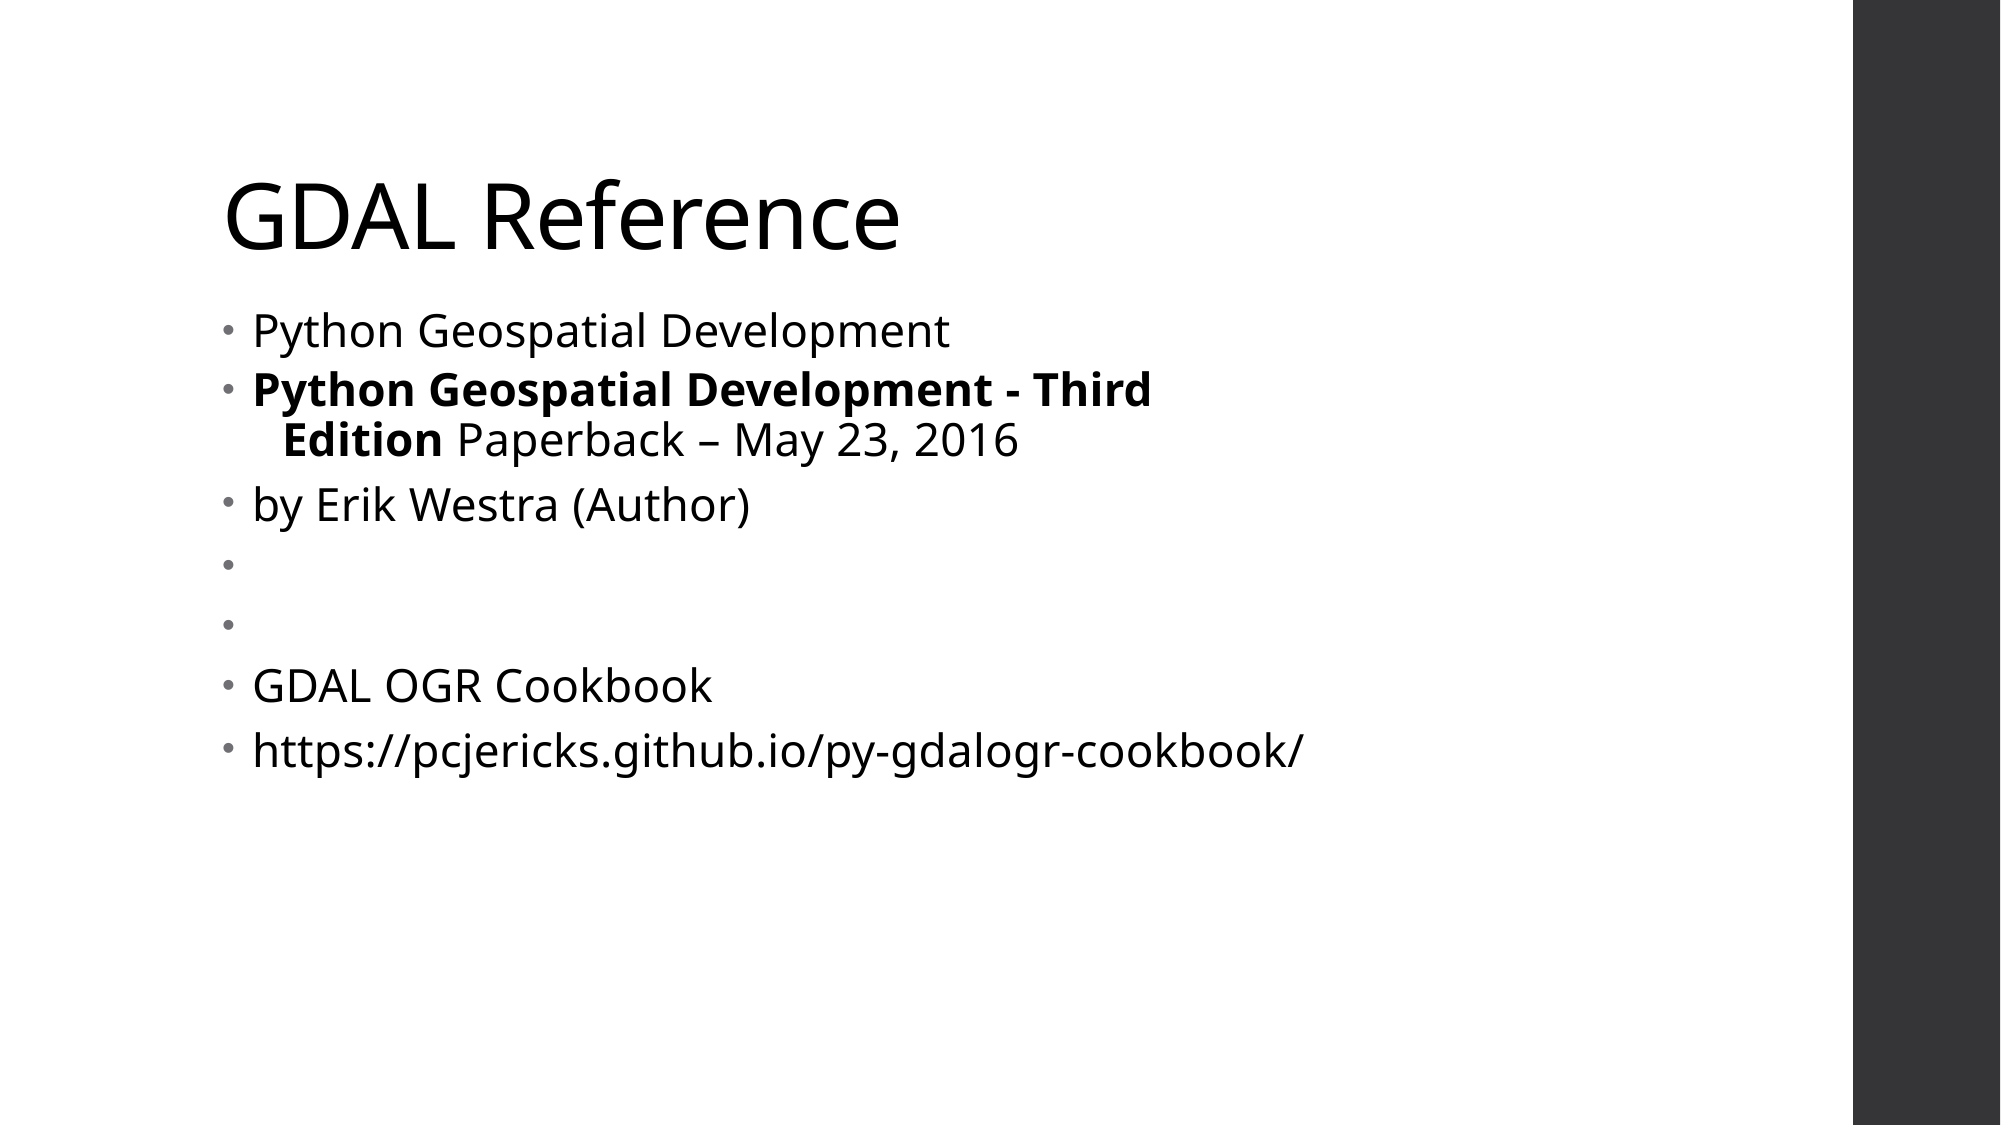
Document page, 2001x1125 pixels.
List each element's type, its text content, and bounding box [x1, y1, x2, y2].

list Python Geospatial Development Python Geospatial Development - Third Edition Paperback – May 23, 2016 by Erik Westra (Author) GDAL OGR Cookbook https://pcjericks.github.io/py-gdalogr-cookbook/ [206, 299, 1617, 1014]
title GDAL Reference [206, 60, 1797, 278]
